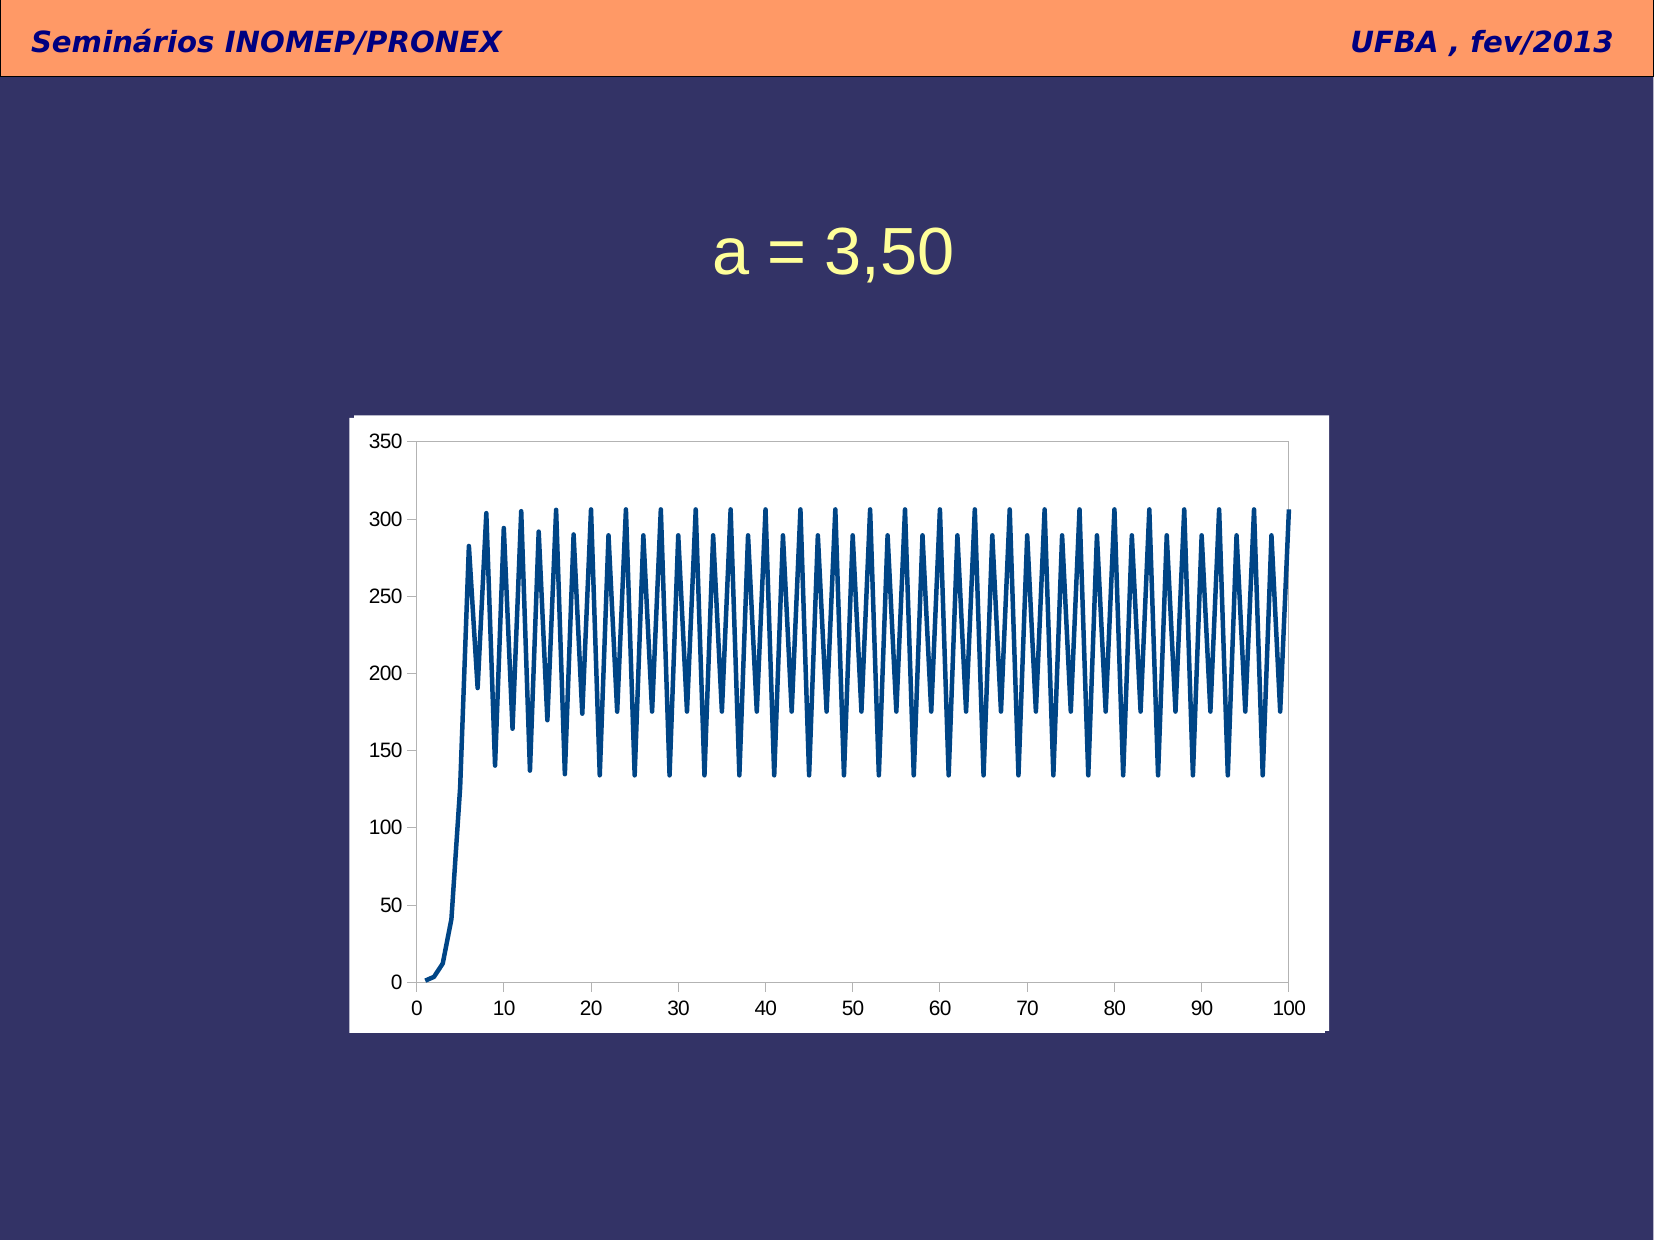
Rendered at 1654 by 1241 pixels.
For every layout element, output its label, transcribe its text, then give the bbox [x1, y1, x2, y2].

text_box a = 3,50 [697, 207, 988, 297]
chart [349, 417, 1325, 1033]
picture [354, 415, 1330, 1031]
